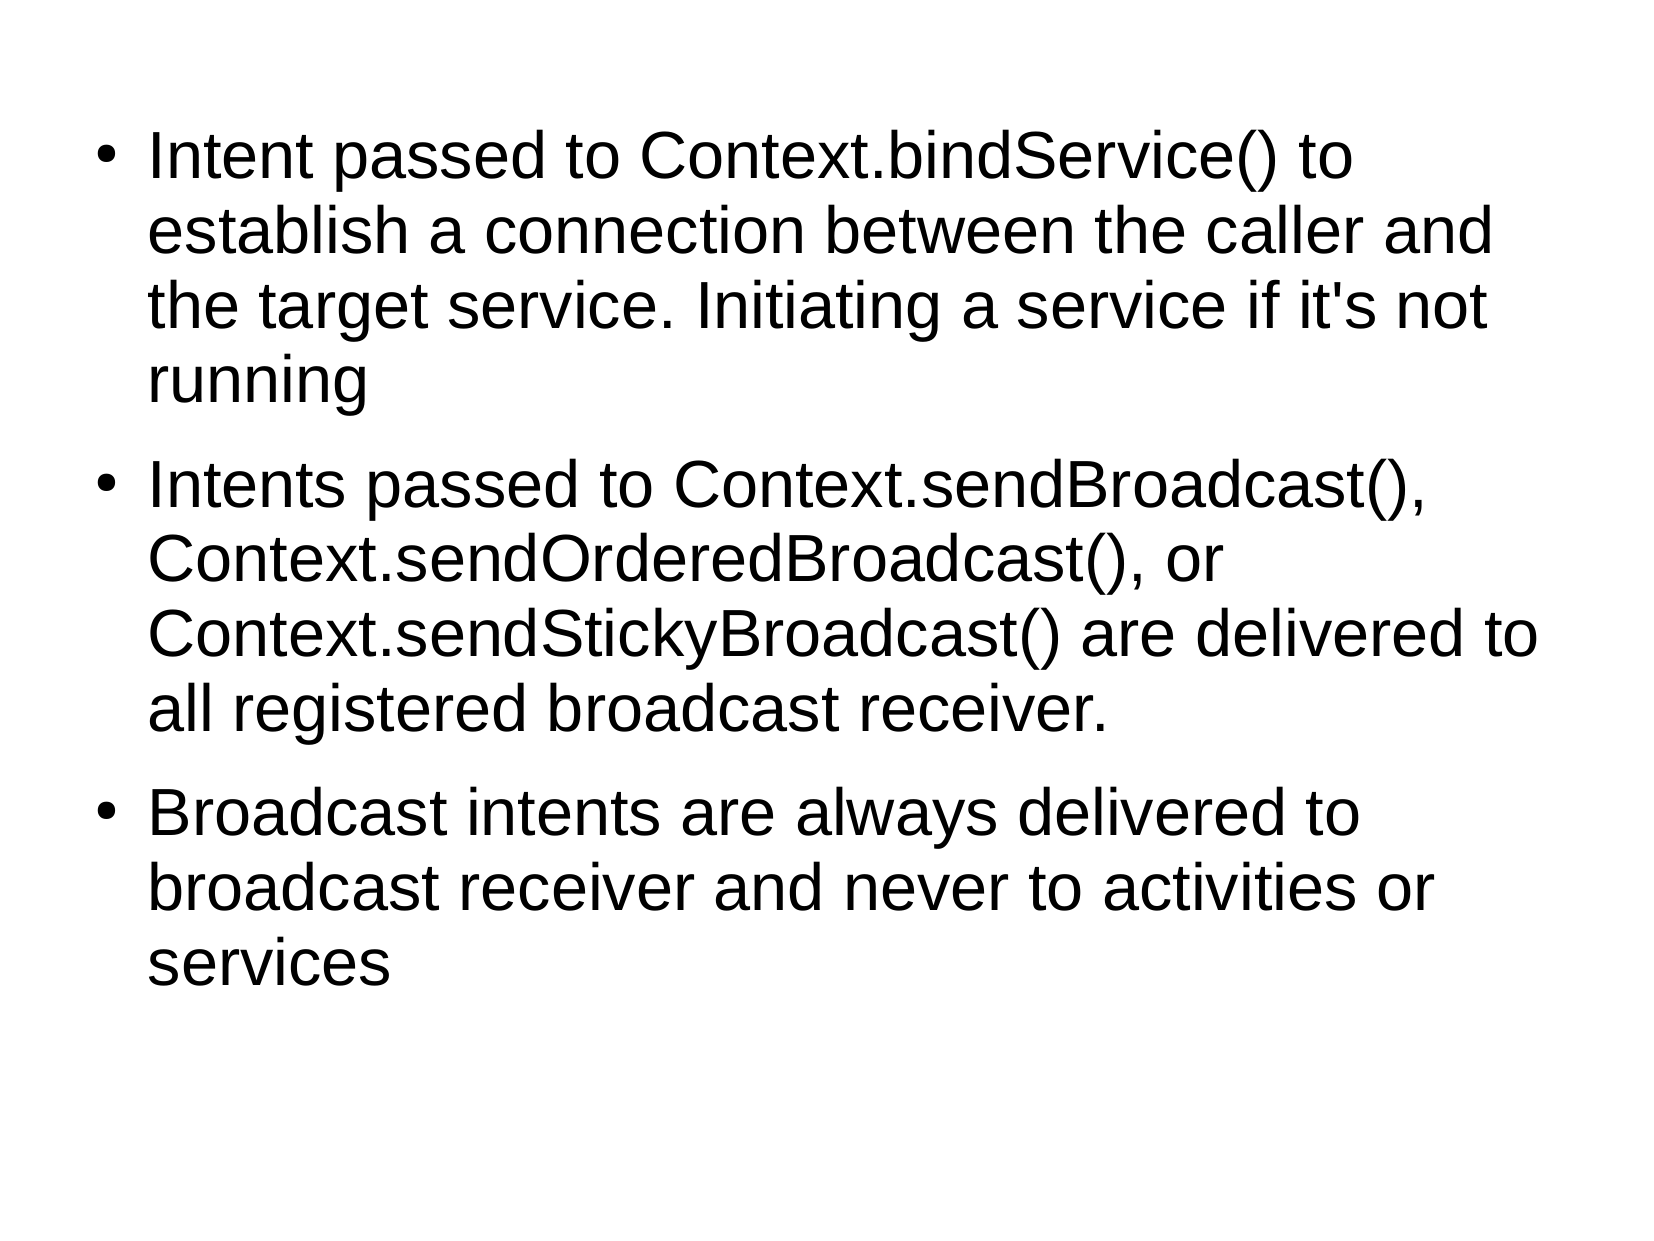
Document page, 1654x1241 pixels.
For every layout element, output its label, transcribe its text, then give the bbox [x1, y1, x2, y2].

list Intent passed to Context.bindService() to establish a connection between the caller and the target service. Initiating a service if it's not running Intents passed to Context.sendBroadcast(), Context.sendOrderedBroadcast(), or Context.sendStickyBroadcast() are delivered to all registered broadcast receiver. Broadcast intents are always delivered to broadcast receiver and never to activities or services [76, 118, 1565, 1000]
